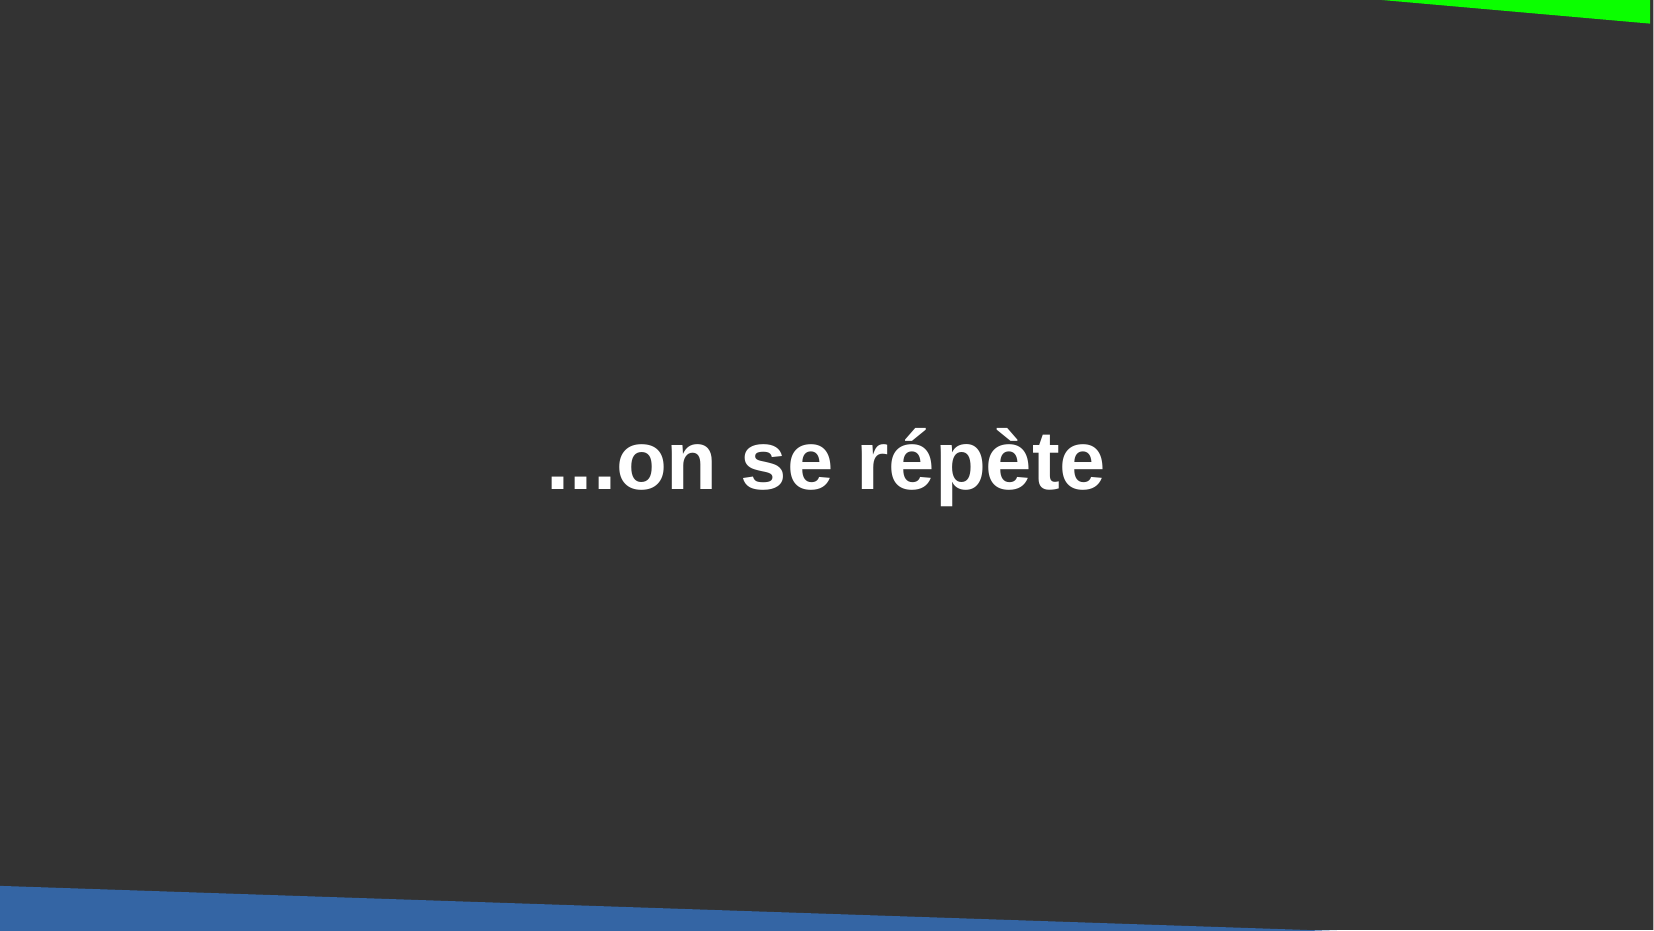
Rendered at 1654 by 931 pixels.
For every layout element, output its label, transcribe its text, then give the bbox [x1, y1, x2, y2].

text_box [0, 885, 1337, 931]
text_box [1381, 0, 1651, 24]
text_box ...on se répète [82, 101, 1571, 822]
